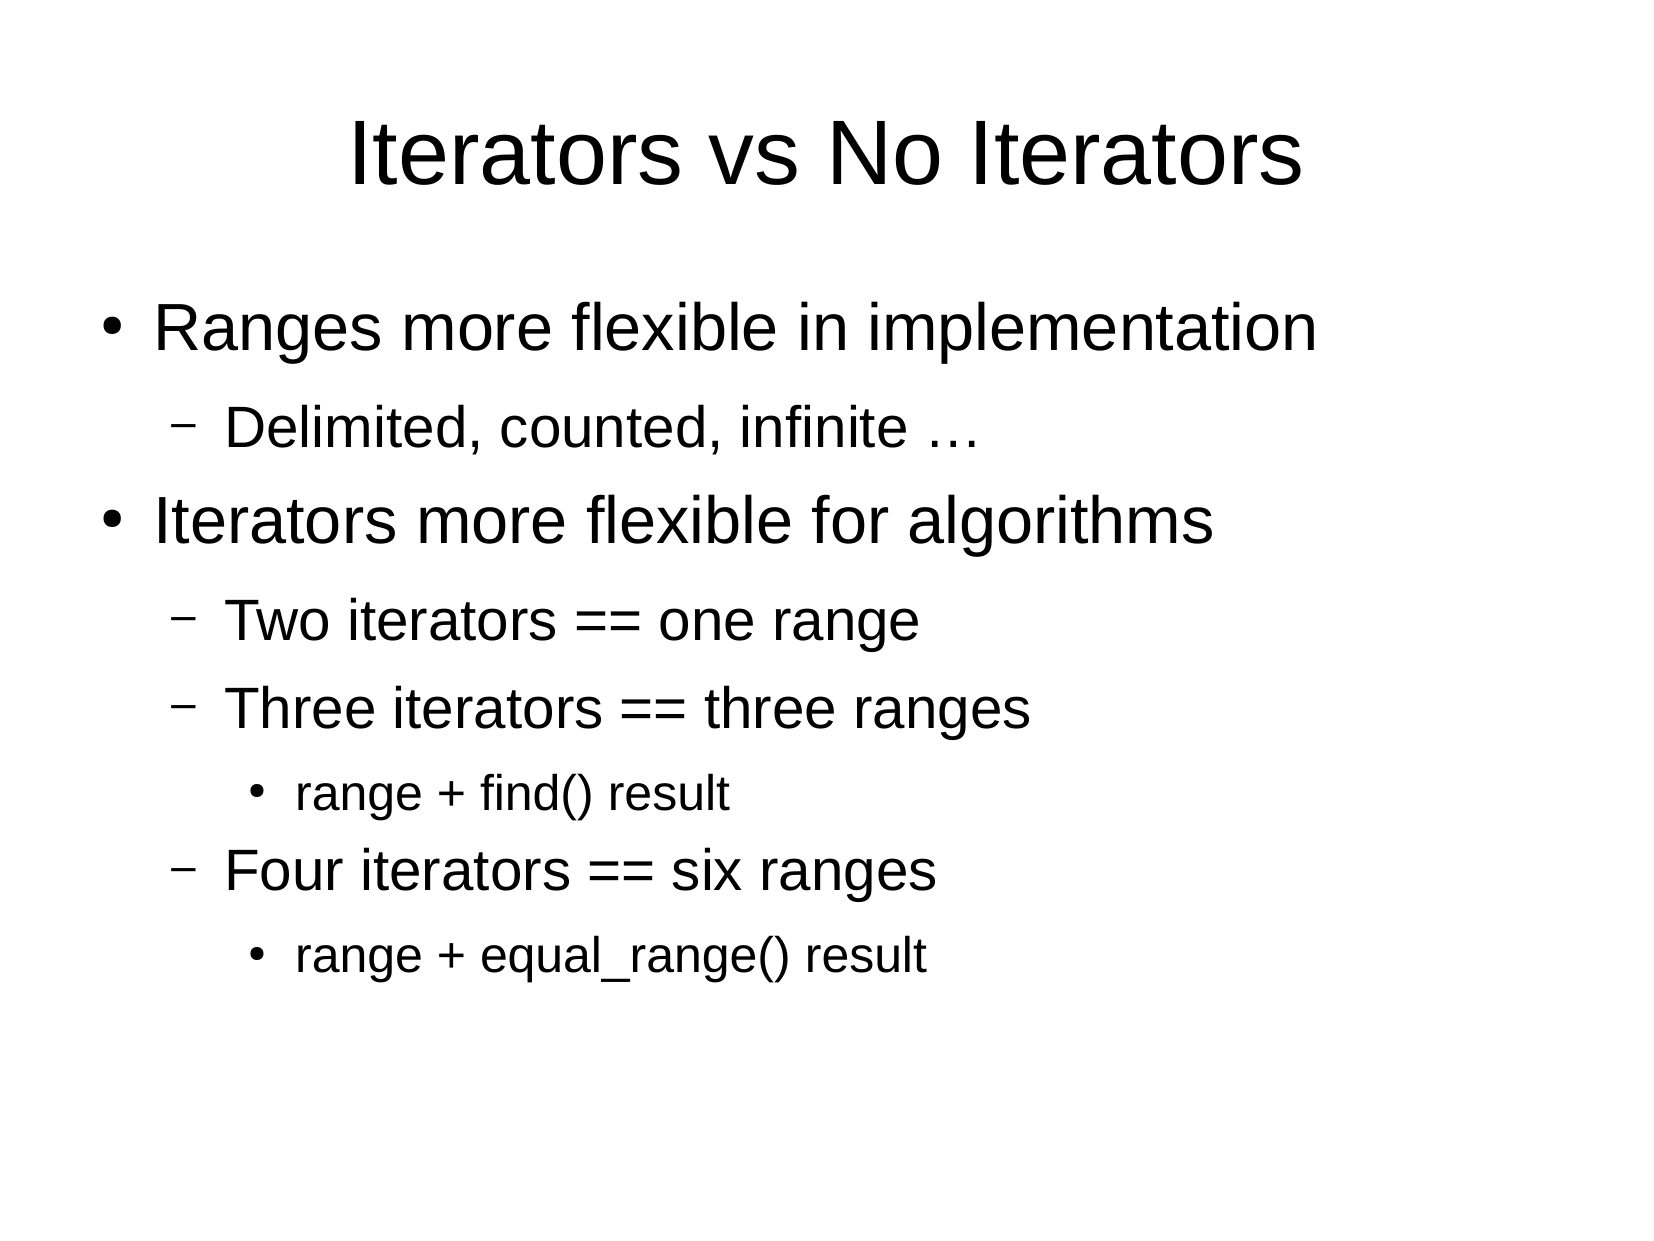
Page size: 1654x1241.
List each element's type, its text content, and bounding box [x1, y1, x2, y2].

title Iterators vs No Iterators [82, 49, 1571, 257]
list Ranges more flexible in implementation Delimited, counted, infinite … Iterators more flexible for algorithms Two iterators == one range Three iterators == three ranges range + find() result Four iterators == six ranges range + equal_range() result [82, 290, 1571, 1171]
